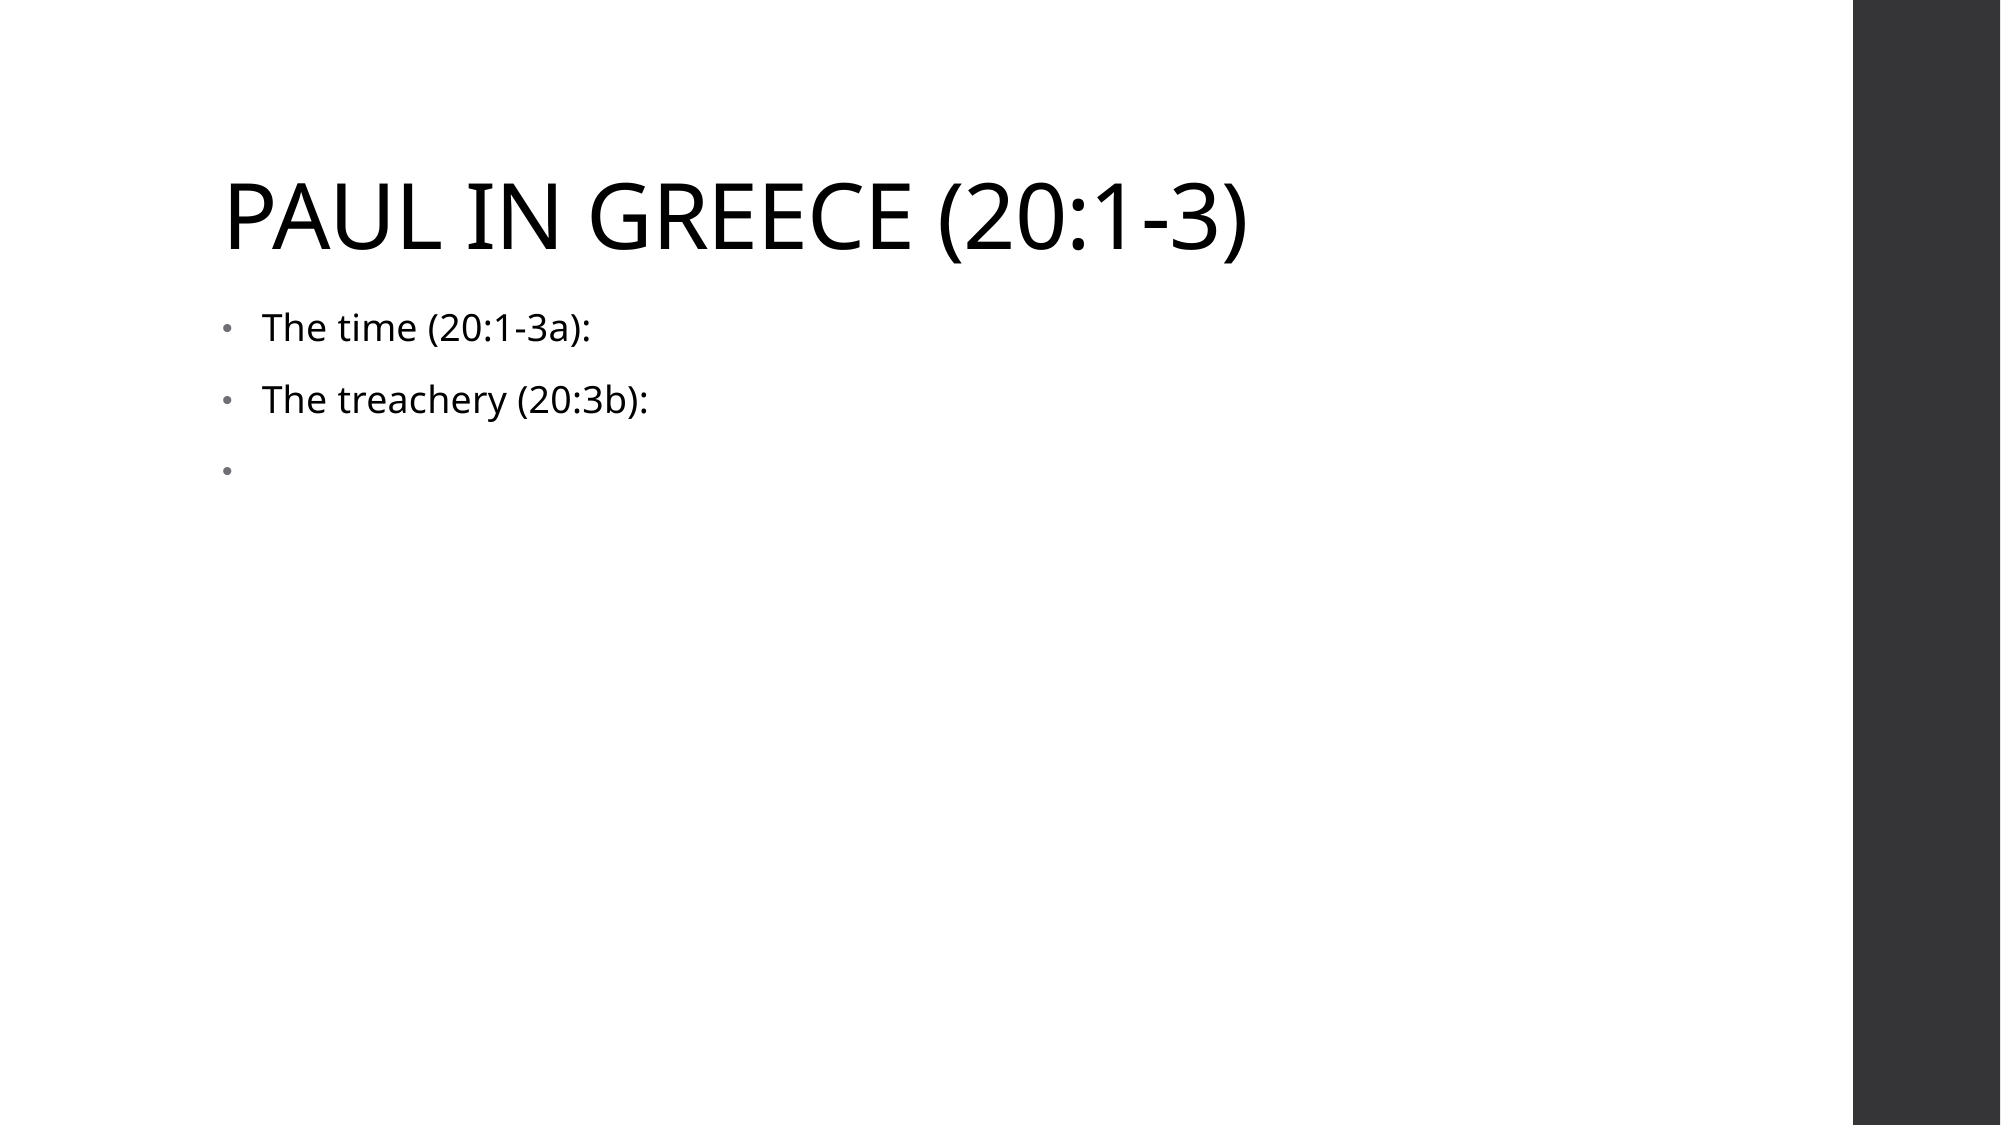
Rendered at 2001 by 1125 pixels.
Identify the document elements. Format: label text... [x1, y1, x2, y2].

title PAUL IN GREECE (20:1-3) [206, 60, 1797, 278]
list The time (20:1-3a): The treachery (20:3b): [206, 299, 1617, 1014]
